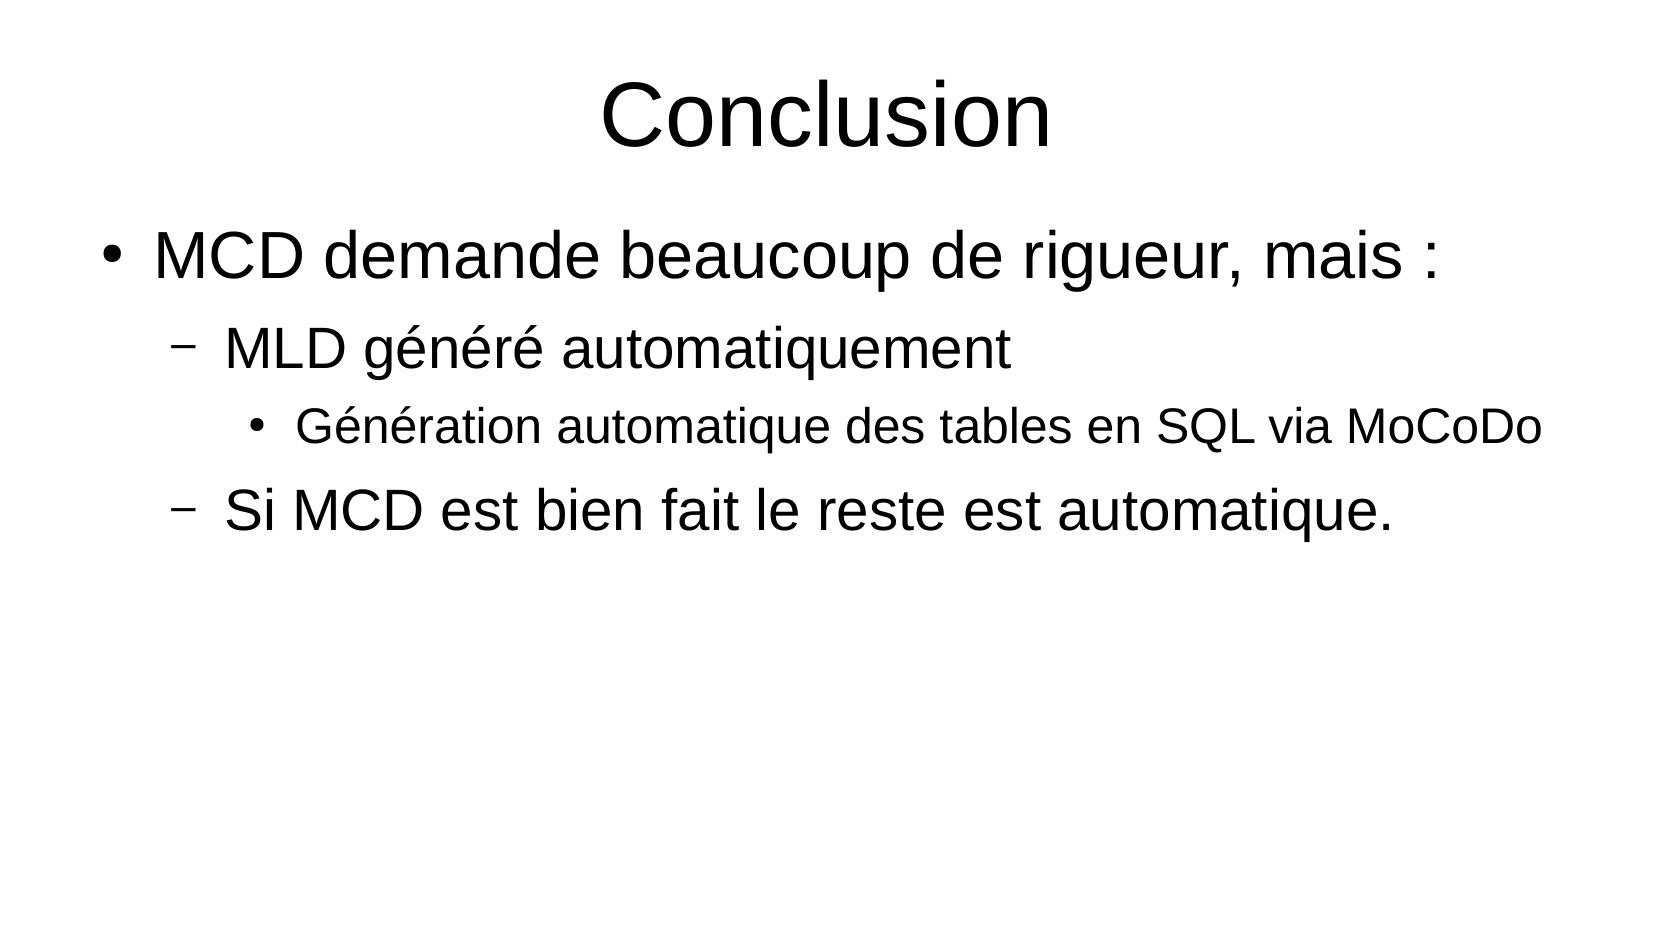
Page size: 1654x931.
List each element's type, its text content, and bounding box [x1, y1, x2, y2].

list MCD demande beaucoup de rigueur, mais : MLD généré automatiquement Génération automatique des tables en SQL via MoCoDo Si MCD est bien fait le reste est automatique. [82, 217, 1571, 758]
title Conclusion [82, 37, 1571, 193]
